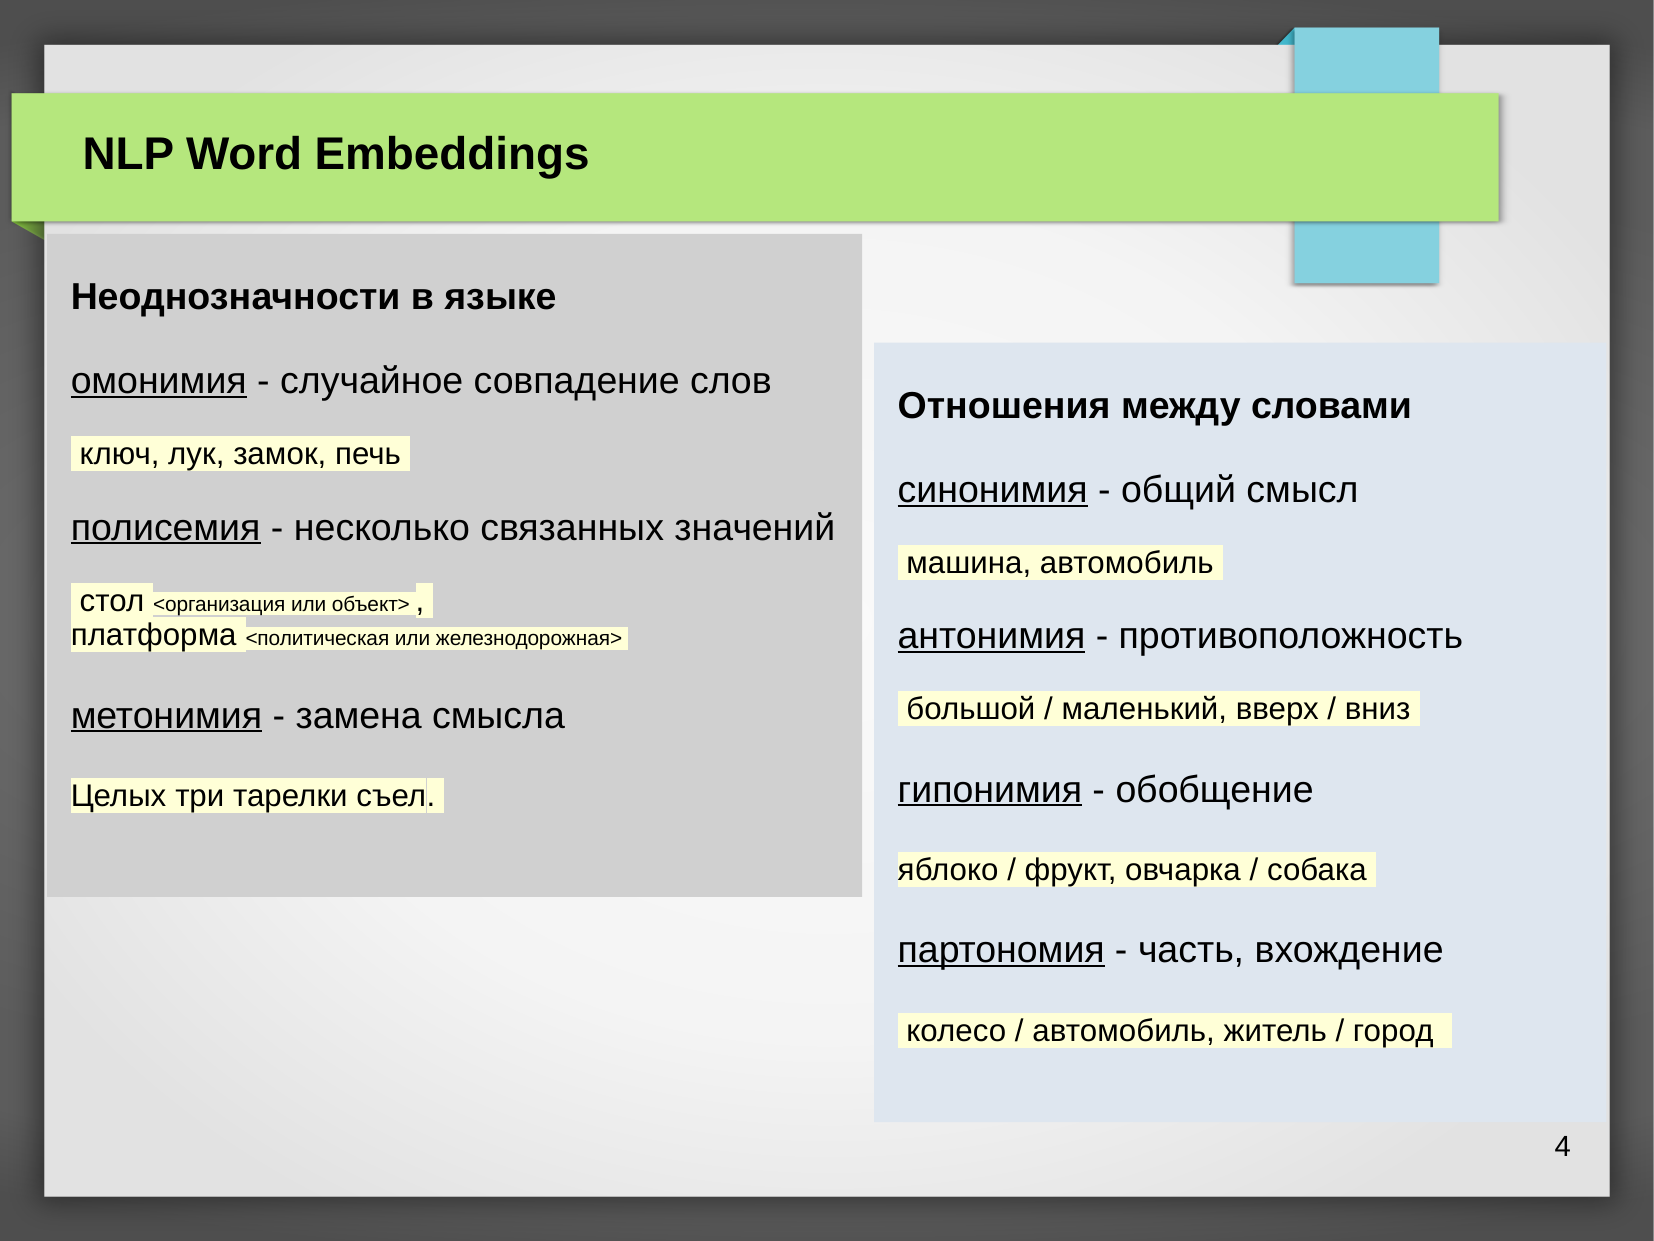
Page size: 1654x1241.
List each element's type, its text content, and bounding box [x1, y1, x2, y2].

picture [0, 0, 1654, 1241]
title NLP Word Embeddings [82, 121, 1489, 187]
text_box Отношения между словами синонимия - общий смысл машина, автомобиль антонимия - противоположность большой / маленький, вверх / вниз гипонимия - обобщение яблоко / фрукт, овчарка / собака партономия - часть, вхождение колесо / автомобиль, житель / город [874, 342, 1607, 1123]
text_box Неоднозначности в языке омонимия - случайное совпадение слов ключ, лук, замок, печь полисемия - несколько связанных значений стол <организация или объект> , платформа <политическая или железнодорожная> метонимия - замена смысла Целых три тарелки съел. [47, 233, 863, 897]
